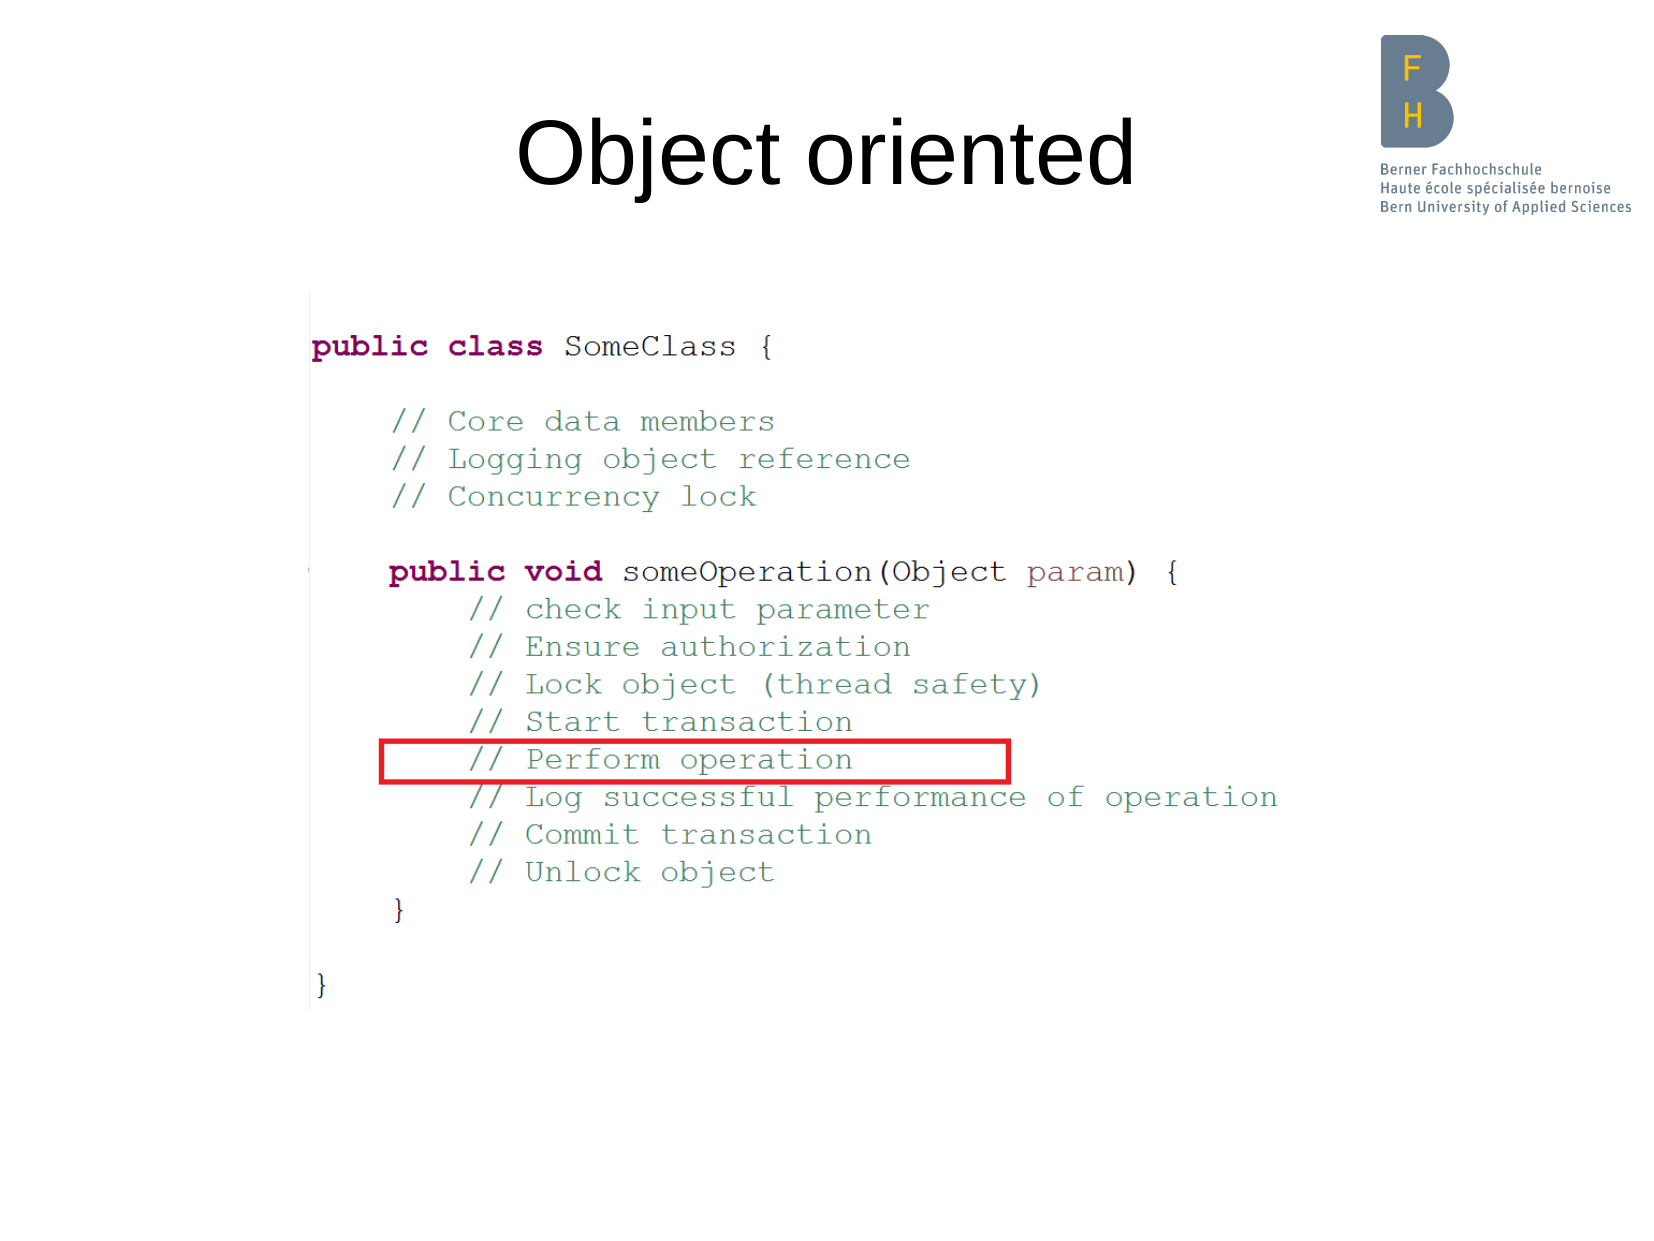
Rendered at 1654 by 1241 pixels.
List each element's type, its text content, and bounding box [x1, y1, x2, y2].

picture [308, 290, 1345, 1010]
picture [1381, 35, 1631, 215]
title Object oriented [82, 49, 1571, 257]
